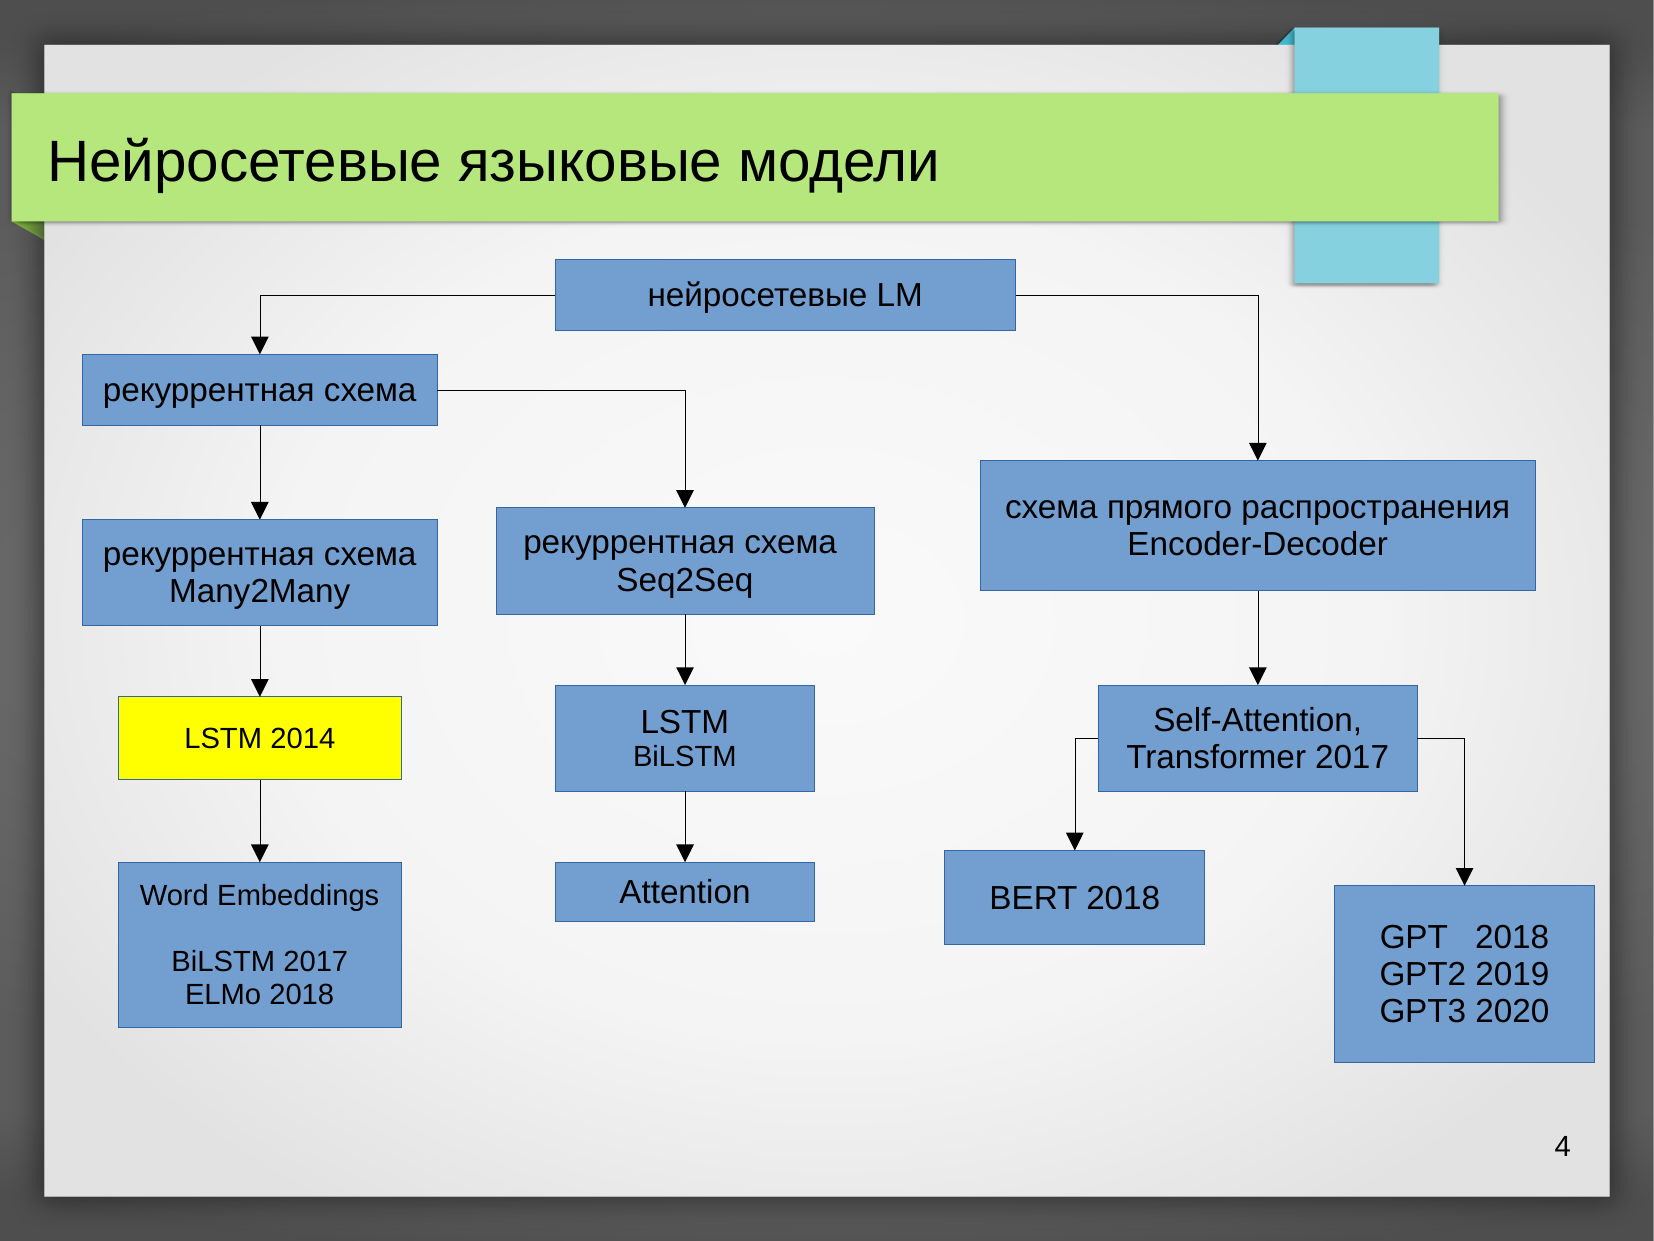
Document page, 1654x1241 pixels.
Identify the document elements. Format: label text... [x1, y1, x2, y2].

text_box Self-Attention, Transformer 2017 [1098, 685, 1418, 792]
text_box рекуррентная схема Seq2Seq [496, 507, 875, 615]
text_box Attention [555, 862, 815, 922]
text_box LSTM 2014 [118, 696, 402, 780]
text_box Word Embeddings BiLSTM 2017 ELMo 2018 [118, 862, 402, 1028]
text_box схема прямого распространения Encoder-Decoder [980, 460, 1536, 591]
text_box рекуррентная схема Many2Many [82, 519, 438, 626]
text_box BERT 2018 [944, 850, 1205, 945]
picture [0, 0, 1654, 1241]
text_box рекуррентная схема [82, 354, 438, 426]
text_box LSTM BiLSTM [555, 685, 815, 792]
text_box нейросетевые LM [555, 259, 1016, 331]
text_box GPT 2018 GPT2 2019 GPT3 2020 [1334, 885, 1595, 1063]
title Нейросетевые языковые модели [47, 121, 1241, 201]
